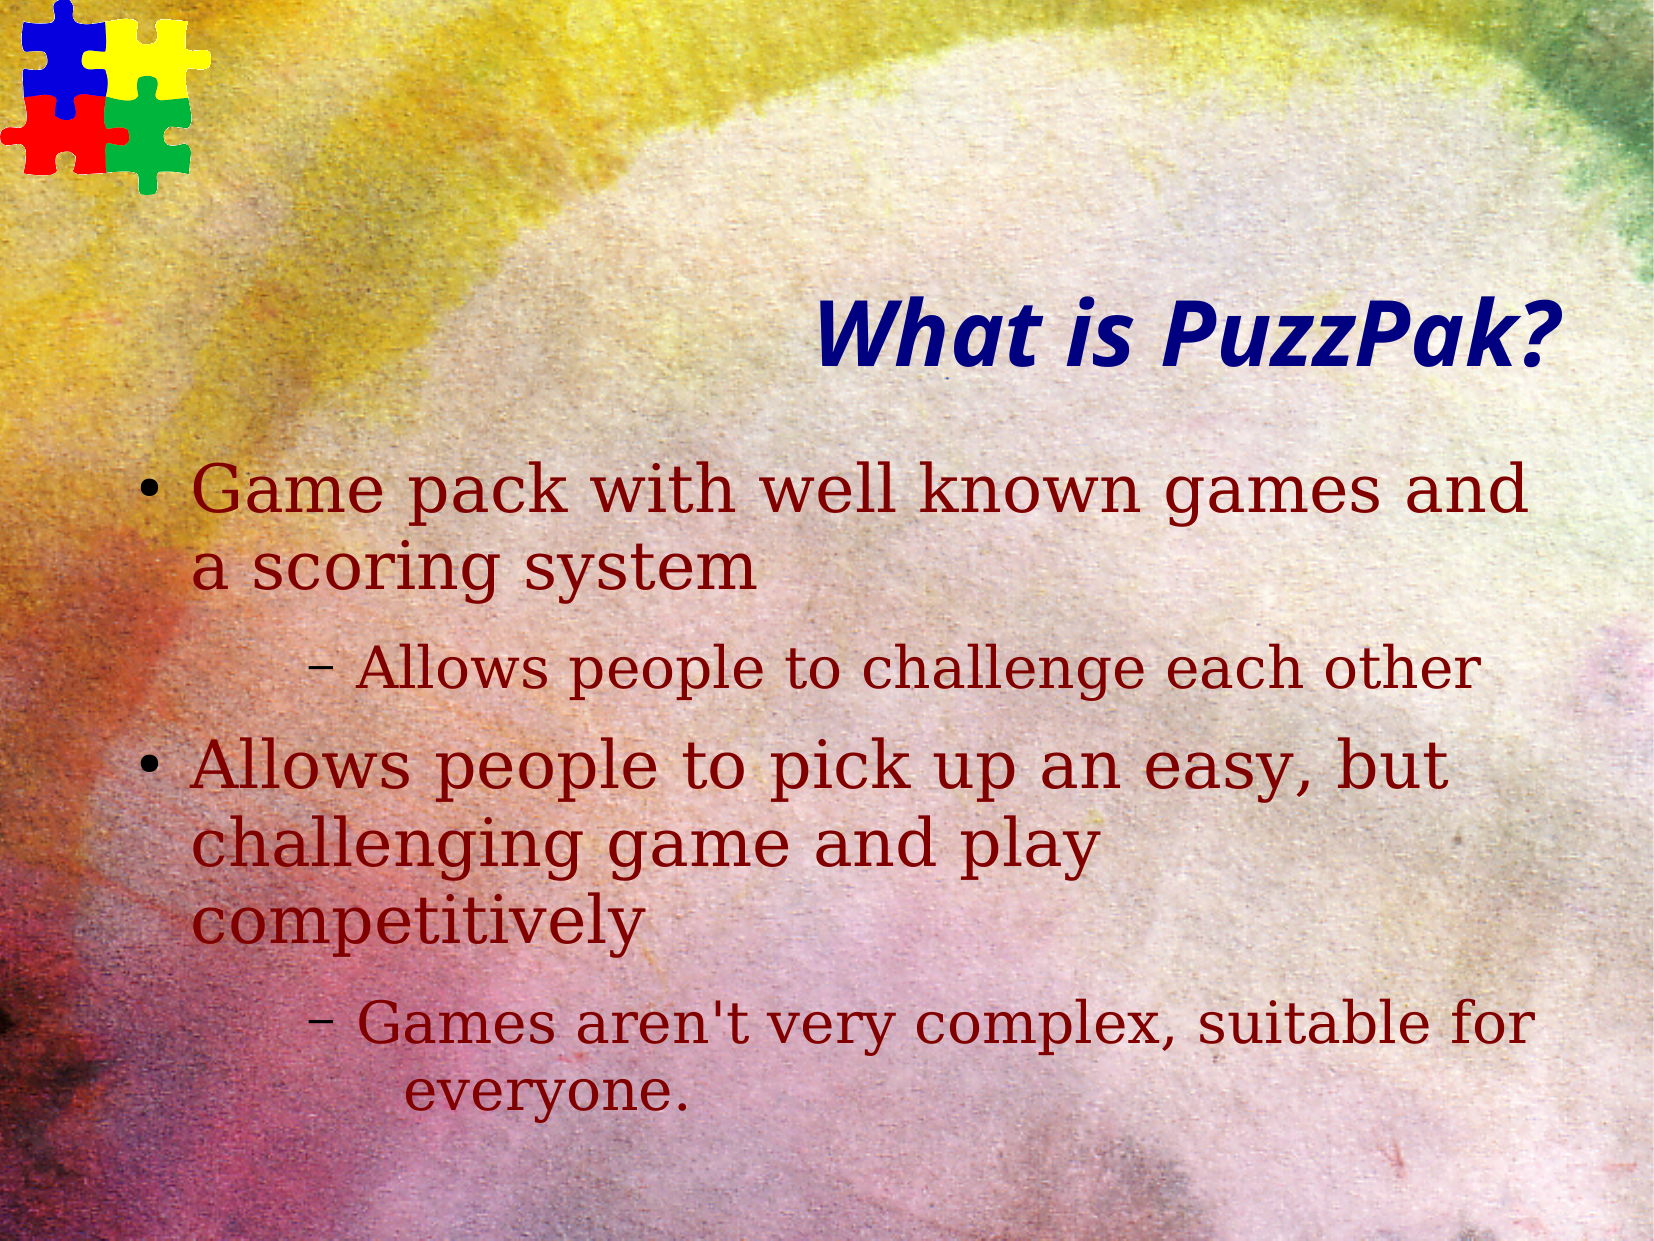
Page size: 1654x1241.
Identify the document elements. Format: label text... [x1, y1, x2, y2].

title What is PuzzPak? [109, 271, 1561, 391]
picture [0, 0, 1654, 1241]
list Game pack with well known games and a scoring system Allows people to challenge each other Allows people to pick up an easy, but challenging game and play competitively Games aren't very complex, suitable for everyone. [120, 450, 1546, 1227]
